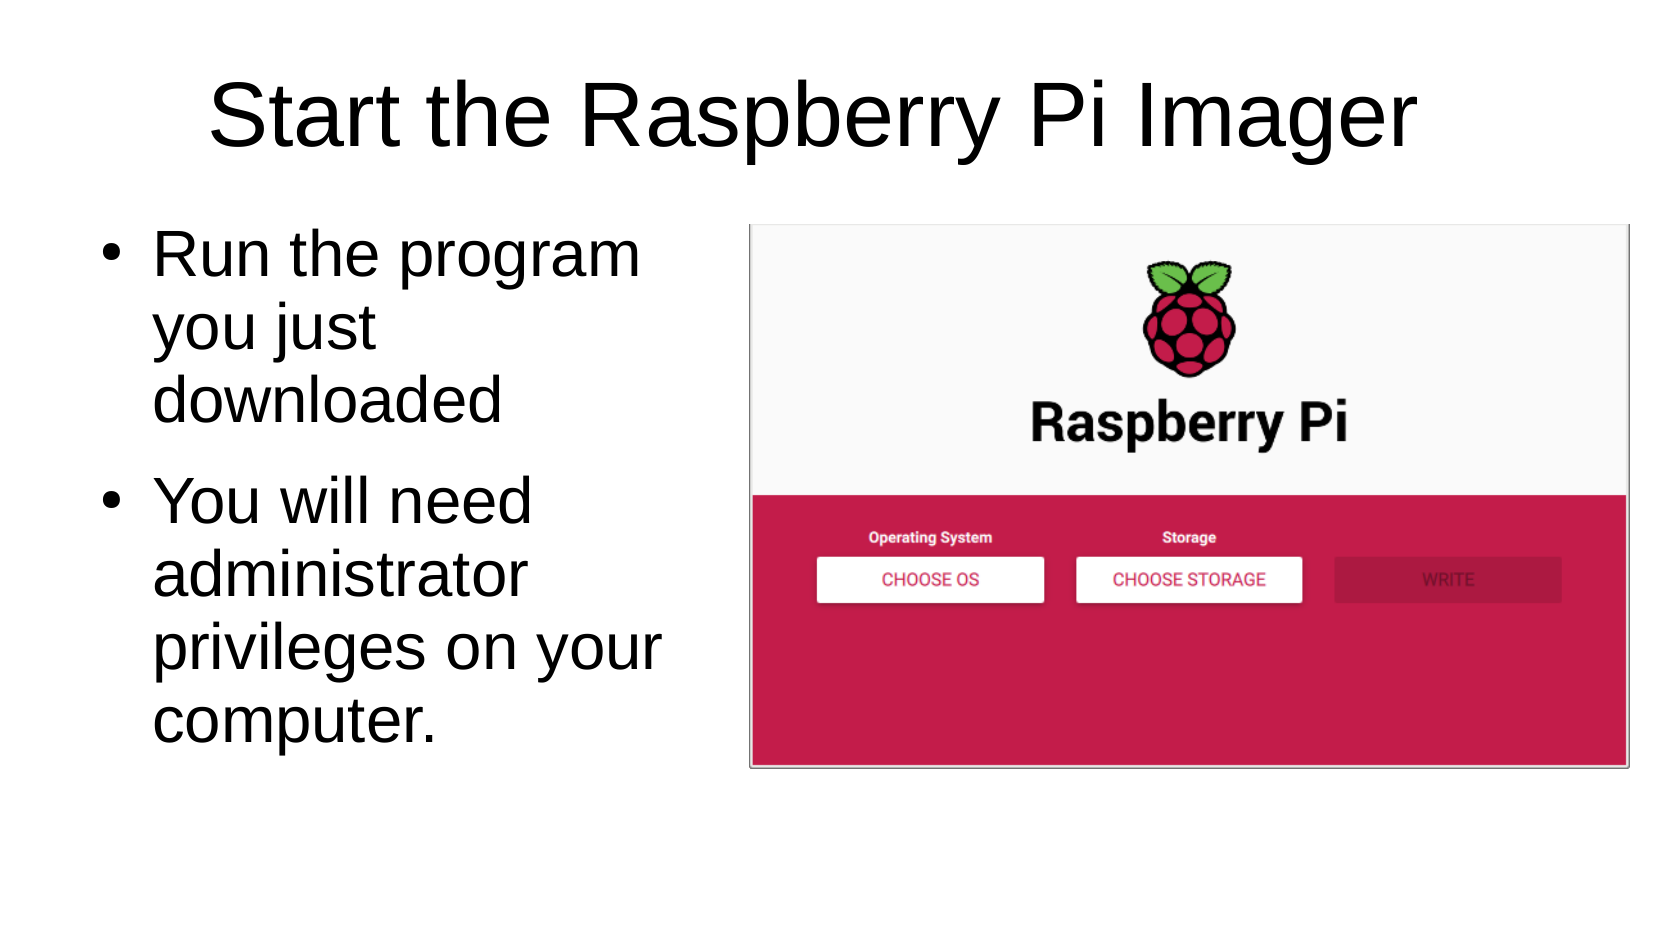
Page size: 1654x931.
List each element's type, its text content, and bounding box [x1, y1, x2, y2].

list Run the program you just downloaded You will need administrator privileges on your computer. [82, 217, 745, 758]
title Start the Raspberry Pi Imager [82, 37, 1571, 193]
picture [749, 224, 1630, 769]
